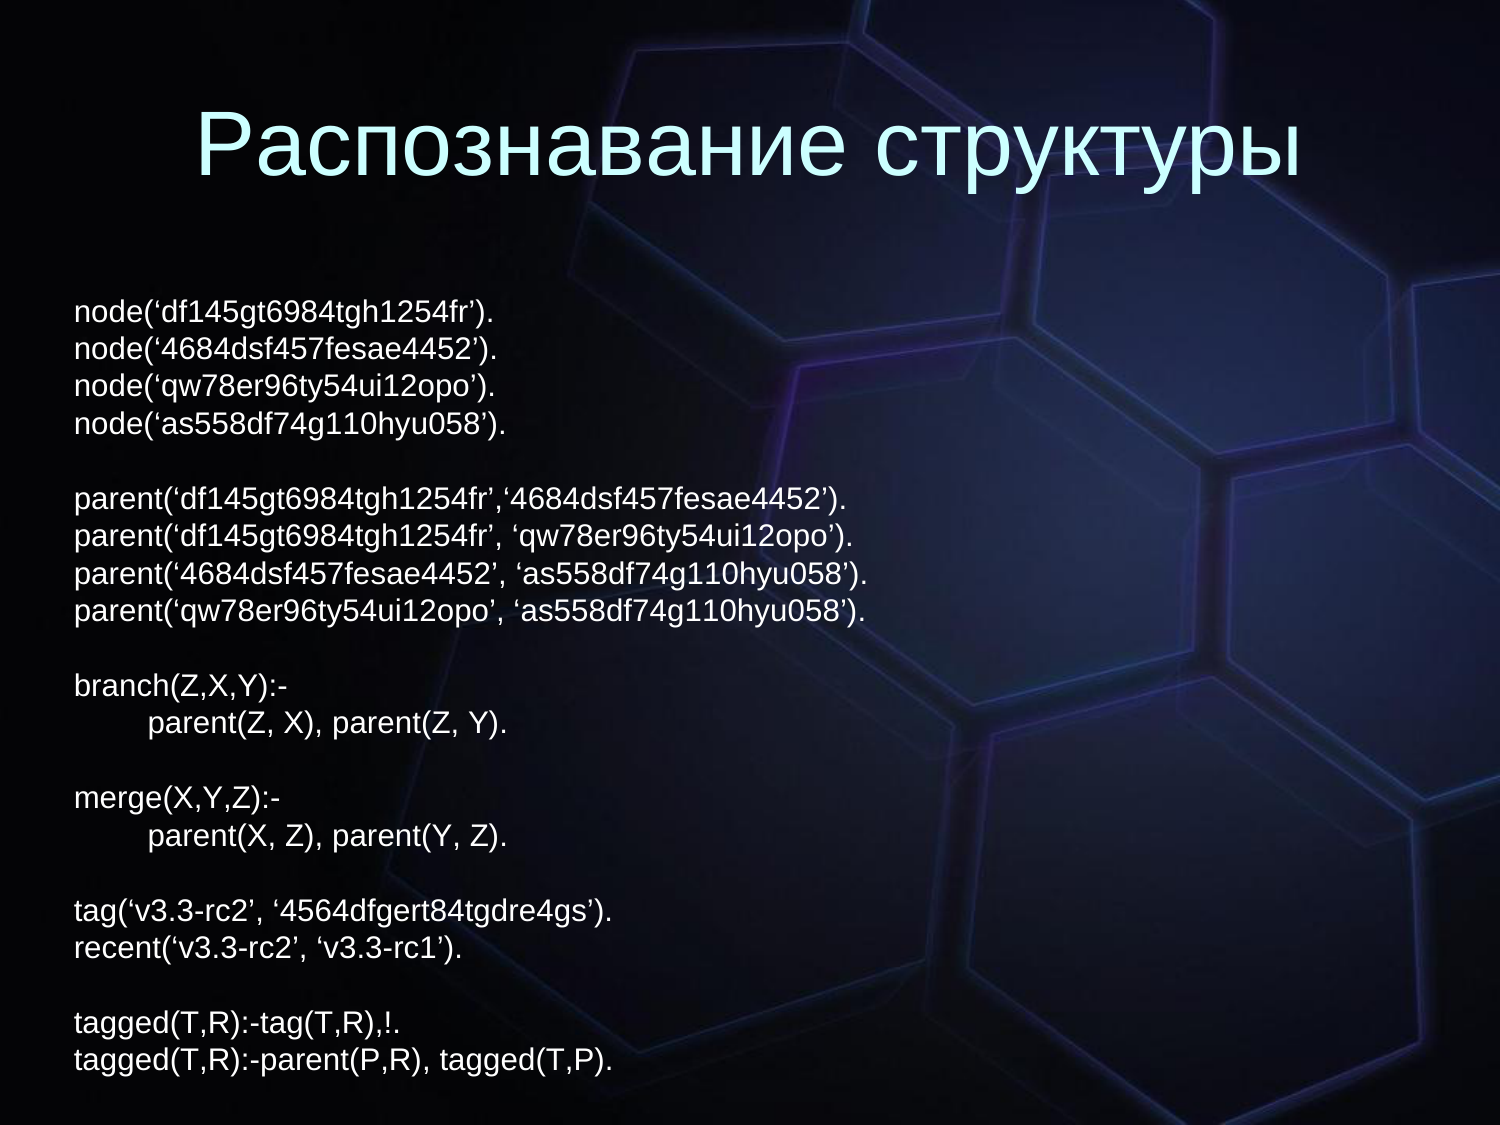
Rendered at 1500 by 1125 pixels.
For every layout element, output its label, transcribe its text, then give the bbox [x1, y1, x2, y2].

picture [0, 0, 1500, 1125]
text_box node(‘df145gt6984tgh1254fr’). node(‘4684dsf457fesae4452’). node(‘qw78er96ty54ui12opo’). node(‘as558df74g110hyu058’). parent(‘df145gt6984tgh1254fr’,‘4684dsf457fesae4452’). parent(‘df145gt6984tgh1254fr’, ‘qw78er96ty54ui12opo’). parent(‘4684dsf457fesae4452’, ‘as558df74g110hyu058’). parent(‘qw78er96ty54ui12opo’, ‘as558df74g110hyu058’). branch(Z,X,Y):- parent(Z, X), parent(Z, Y). merge(X,Y,Z):- parent(X, Z), parent(Y, Z). tag(‘v3.3-rc2’, ‘4564dfgert84tgdre4gs’). recent(‘v3.3-rc2’, ‘v3.3-rc1’). tagged(T,R):-tag(T,R),!. tagged(T,R):-parent(P,R), tagged(T,P). [59, 283, 1447, 1110]
title Распознавание структуры [75, 21, 1425, 257]
